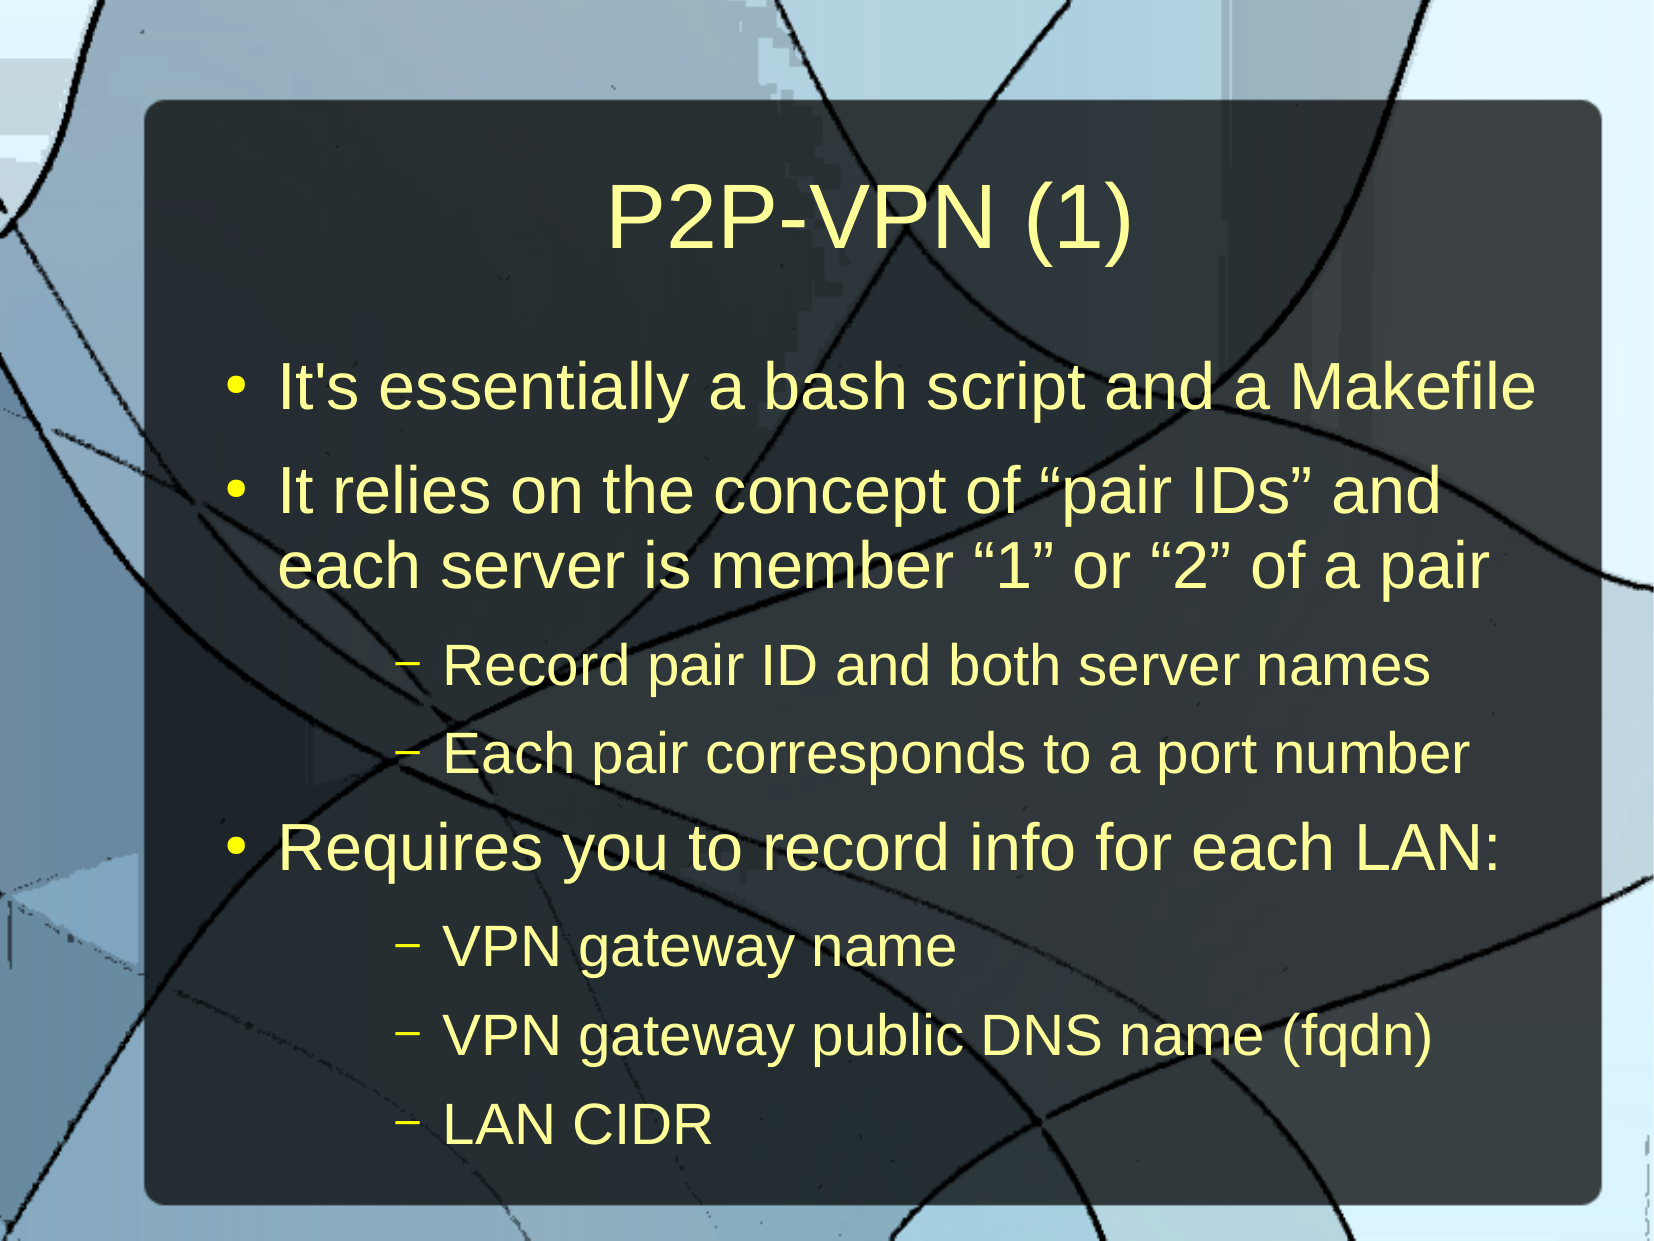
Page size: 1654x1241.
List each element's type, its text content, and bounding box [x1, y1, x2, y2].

list It's essentially a bash script and a Makefile It relies on the concept of “pair IDs” and each server is member “1” or “2” of a pair Record pair ID and both server names Each pair corresponds to a port number Requires you to record info for each LAN: VPN gateway name VPN gateway public DNS name (fqdn) LAN CIDR [206, 349, 1571, 1157]
picture [0, 0, 1654, 1241]
title P2P-VPN (1) [159, 108, 1583, 325]
